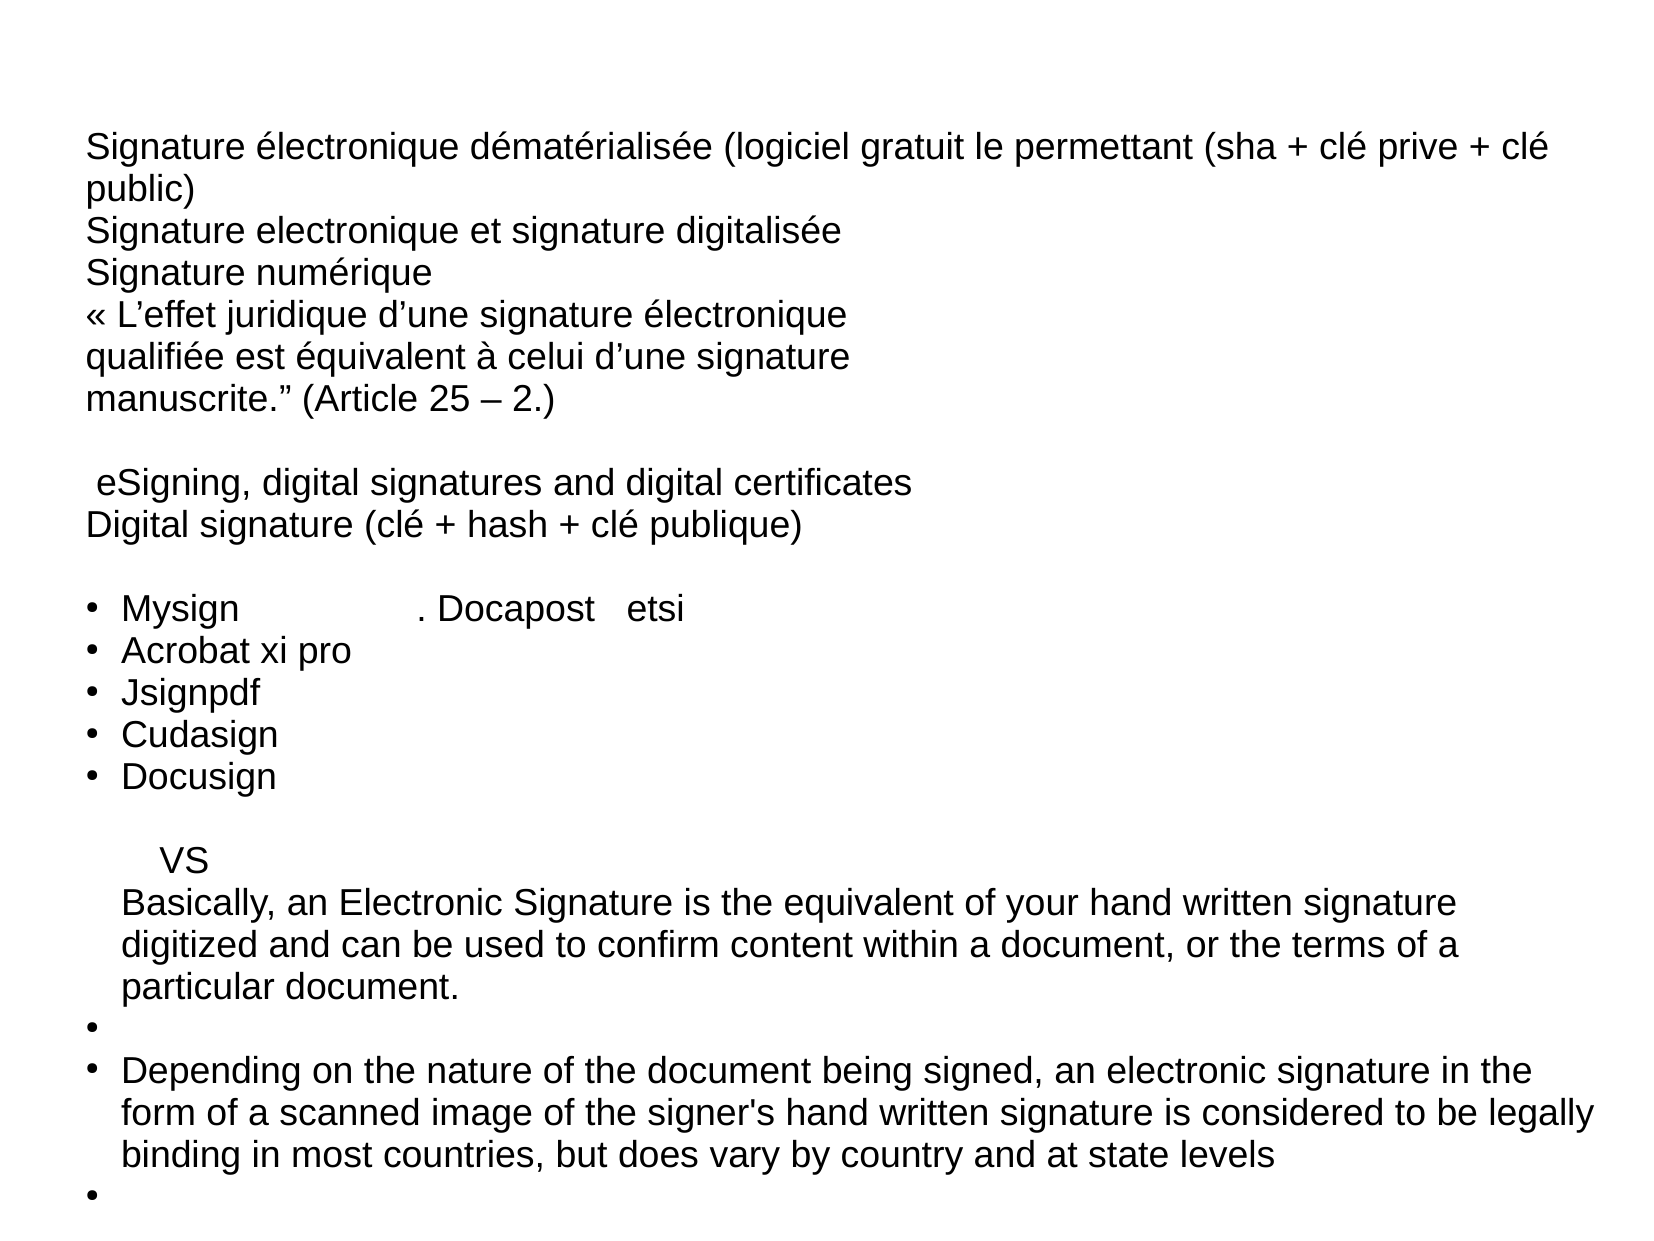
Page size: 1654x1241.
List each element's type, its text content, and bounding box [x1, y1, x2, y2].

text_box Signature électronique dématérialisée (logiciel gratuit le permettant (sha + clé prive + clé public) Signature electronique et signature digitalisée Signature numérique « L’effet juridique d’une signature électronique qualifiée est équivalent à celui d’une signature manuscrite.” (Article 25 – 2.) eSigning, digital signatures and digital certificates Digital signature (clé + hash + clé publique) Mysign . Docapost etsi Acrobat xi pro Jsignpdf Cudasign Docusign VS Basically, an Electronic Signature is the equivalent of your hand written signature digitized and can be used to confirm content within a document, or the terms of a particular document. Depending on the nature of the document being signed, an electronic signature in the form of a scanned image of the signer's hand written signature is considered to be legally binding in most countries, but does vary by country and at state levels Wavecom pad [70, 118, 1619, 1241]
